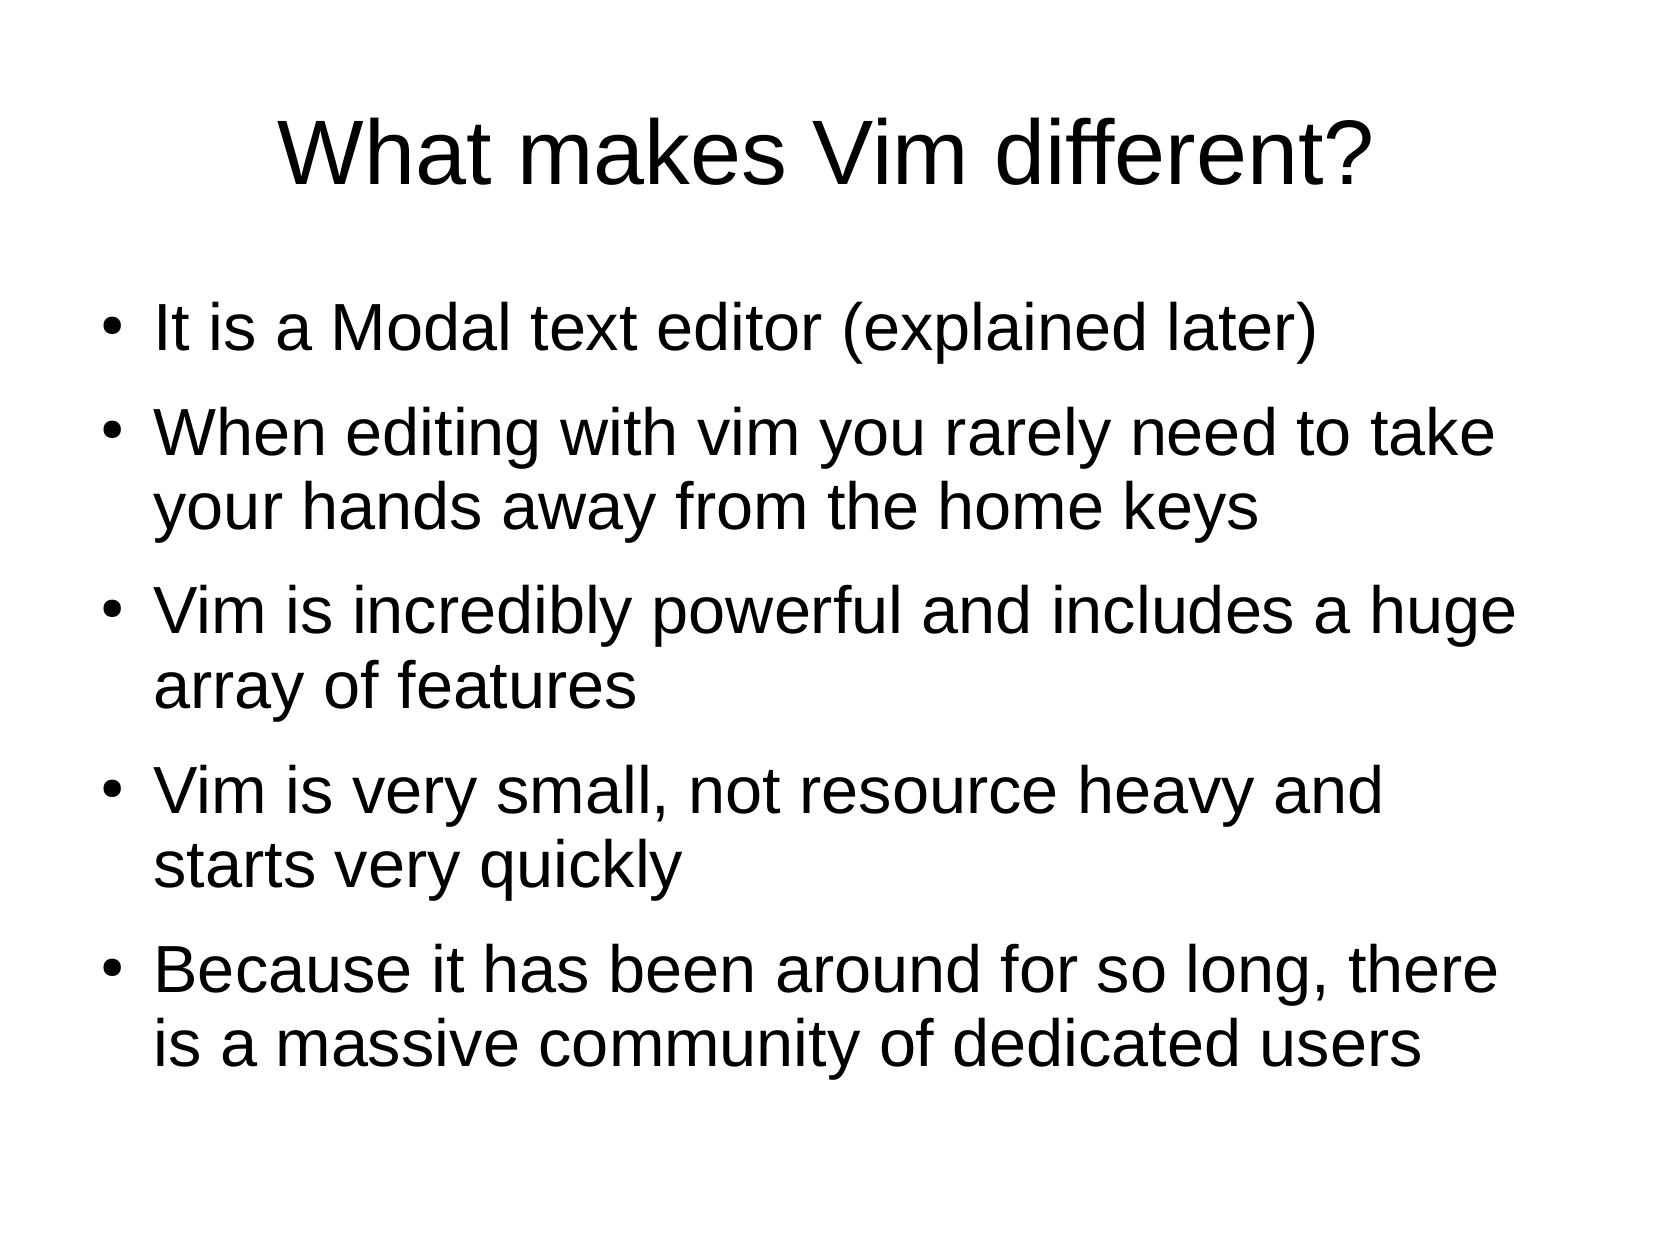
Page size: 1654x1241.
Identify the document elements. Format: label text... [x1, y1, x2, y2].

title What makes Vim different? [82, 49, 1571, 257]
list It is a Modal text editor (explained later) When editing with vim you rarely need to take your hands away from the home keys Vim is incredibly powerful and includes a huge array of features Vim is very small, not resource heavy and starts very quickly Because it has been around for so long, there is a massive community of dedicated users [82, 290, 1538, 1170]
